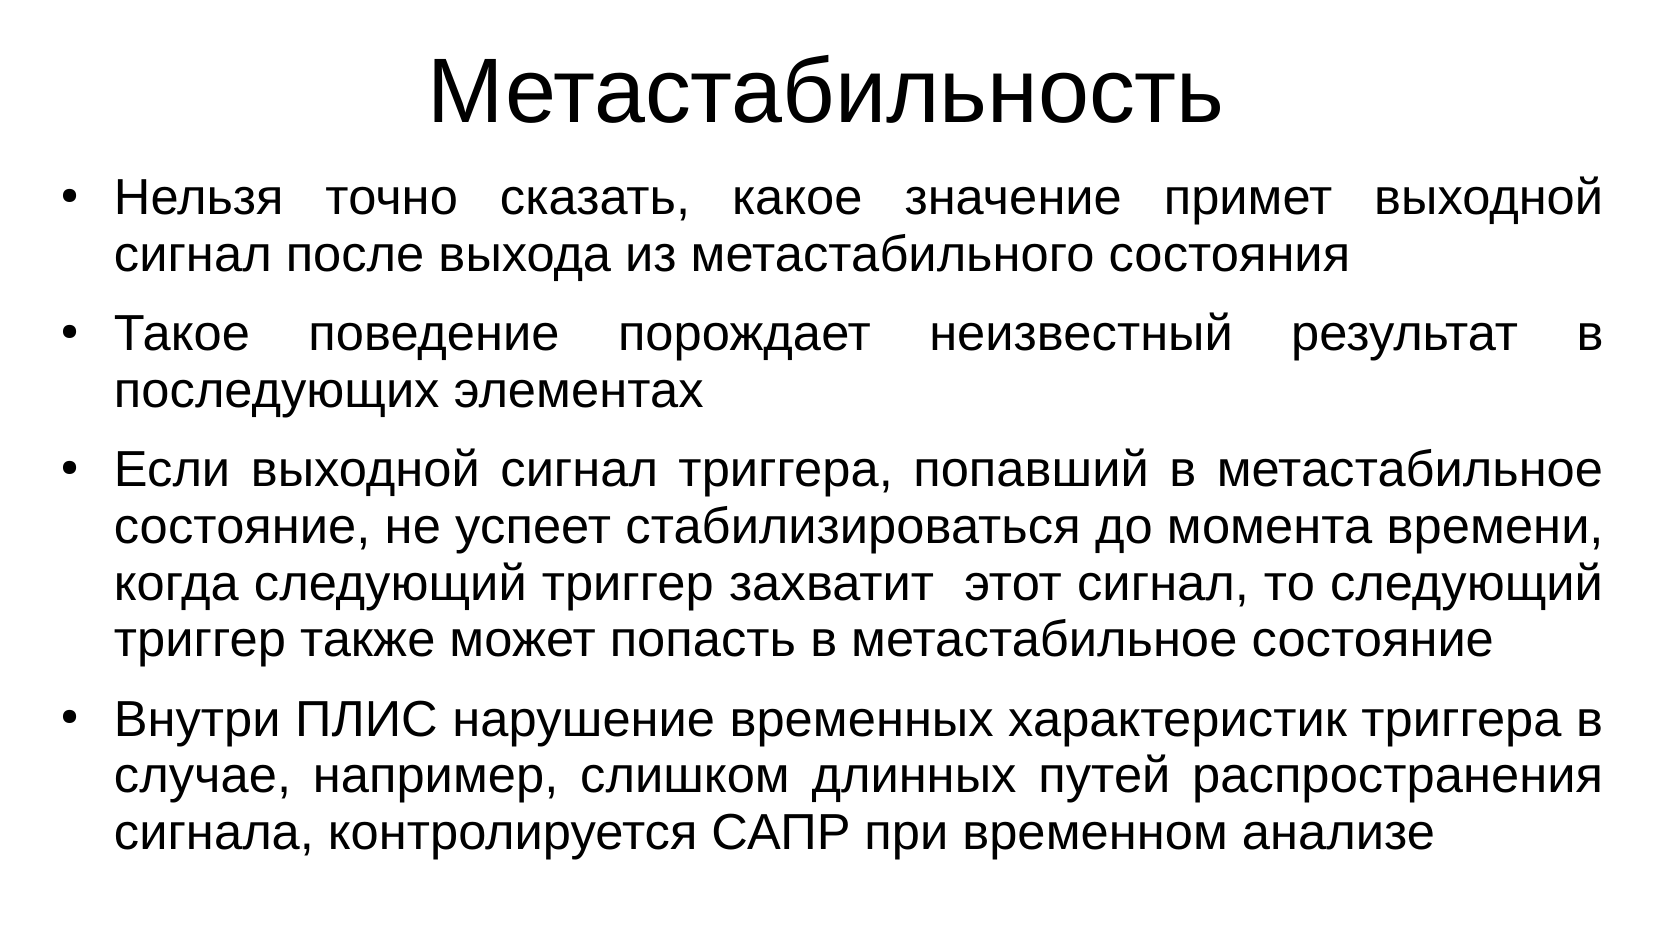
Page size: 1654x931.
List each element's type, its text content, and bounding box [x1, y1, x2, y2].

title Метастабильность [82, 13, 1571, 168]
list Нельзя точно сказать, какое значение примет выходной сигнал после выхода из метастабильного состояния Такое поведение порождает неизвестный результат в последующих элементах Если выходной сигнал триггера, попавший в метастабильное состояние, не успеет стабилизироваться до момента времени, когда следующий триггер захватит этот сигнал, то следующий триггер также может попасть в метастабильное состояние Внутри ПЛИС нарушение временных характеристик триггера в случае, например, слишком длинных путей распространения сигнала, контролируется САПР при временном анализе [60, 168, 1606, 916]
